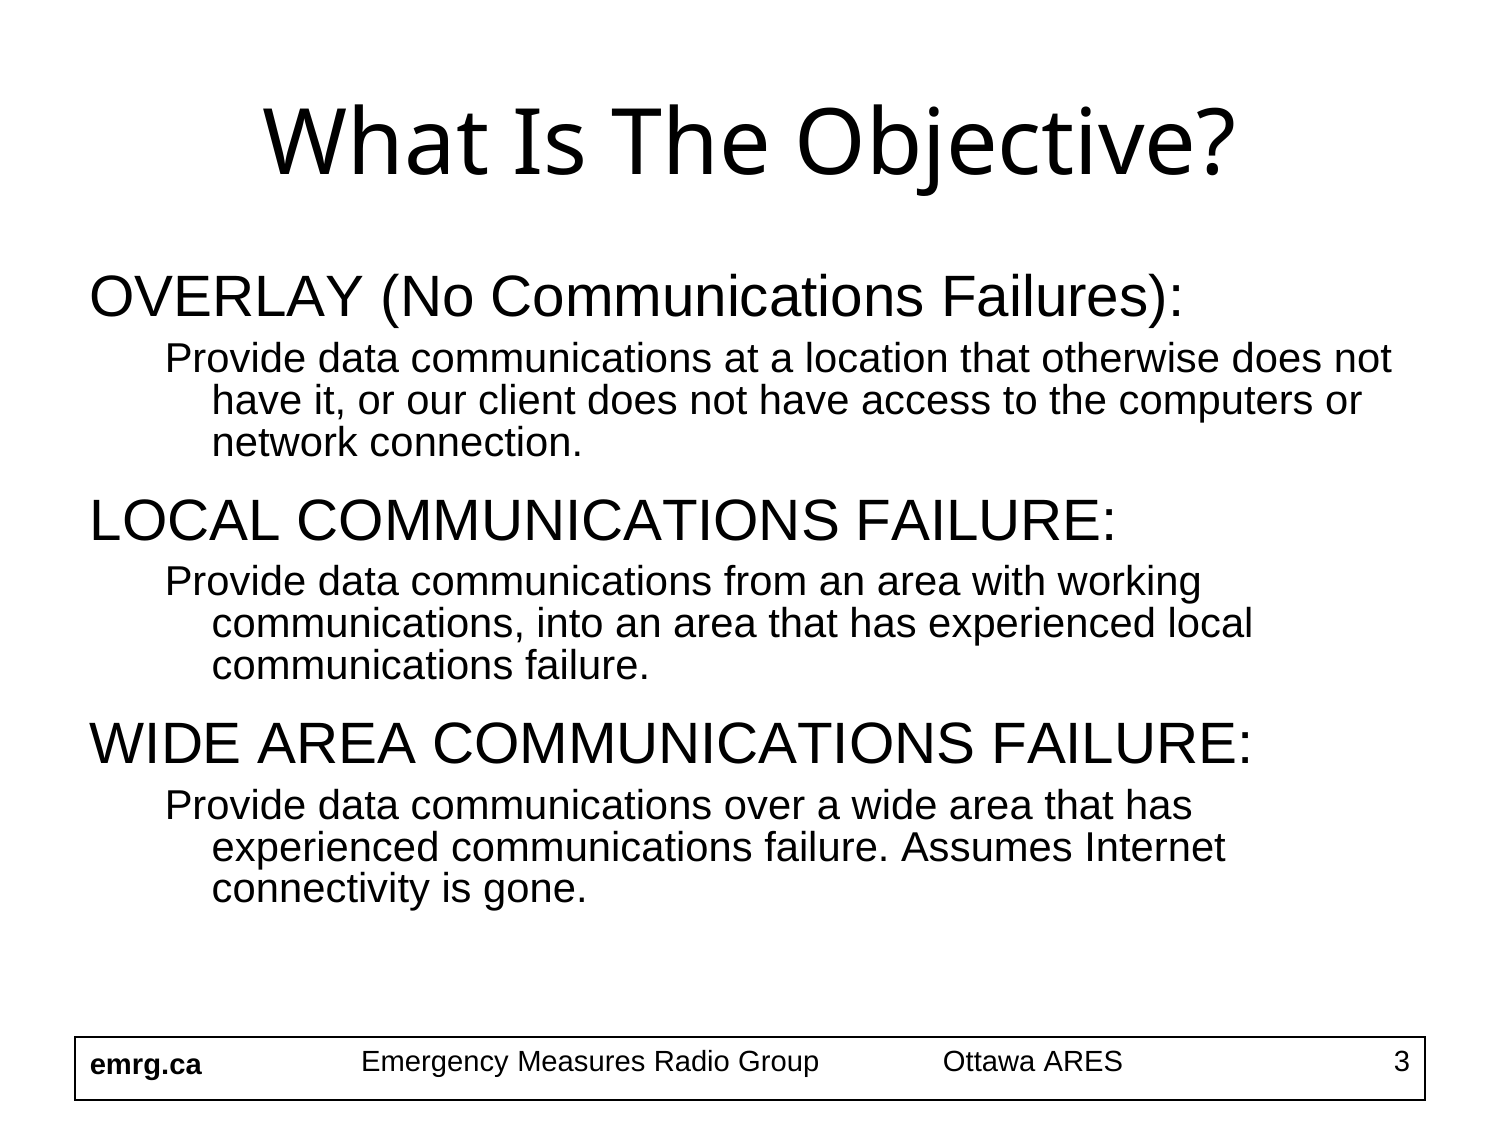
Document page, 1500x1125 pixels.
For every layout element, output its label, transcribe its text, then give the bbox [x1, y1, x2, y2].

list OVERLAY (No Communications Failures): Provide data communications at a location that otherwise does not have it, or our client does not have access to the computers or network connection. LOCAL COMMUNICATIONS FAILURE: Provide data communications from an area with working communications, into an area that has experienced local communications failure. WIDE AREA COMMUNICATIONS FAILURE: Provide data communications over a wide area that has experienced communications failure. Assumes Internet connectivity is gone. [75, 262, 1426, 1006]
title What Is The Objective? [75, 45, 1426, 233]
